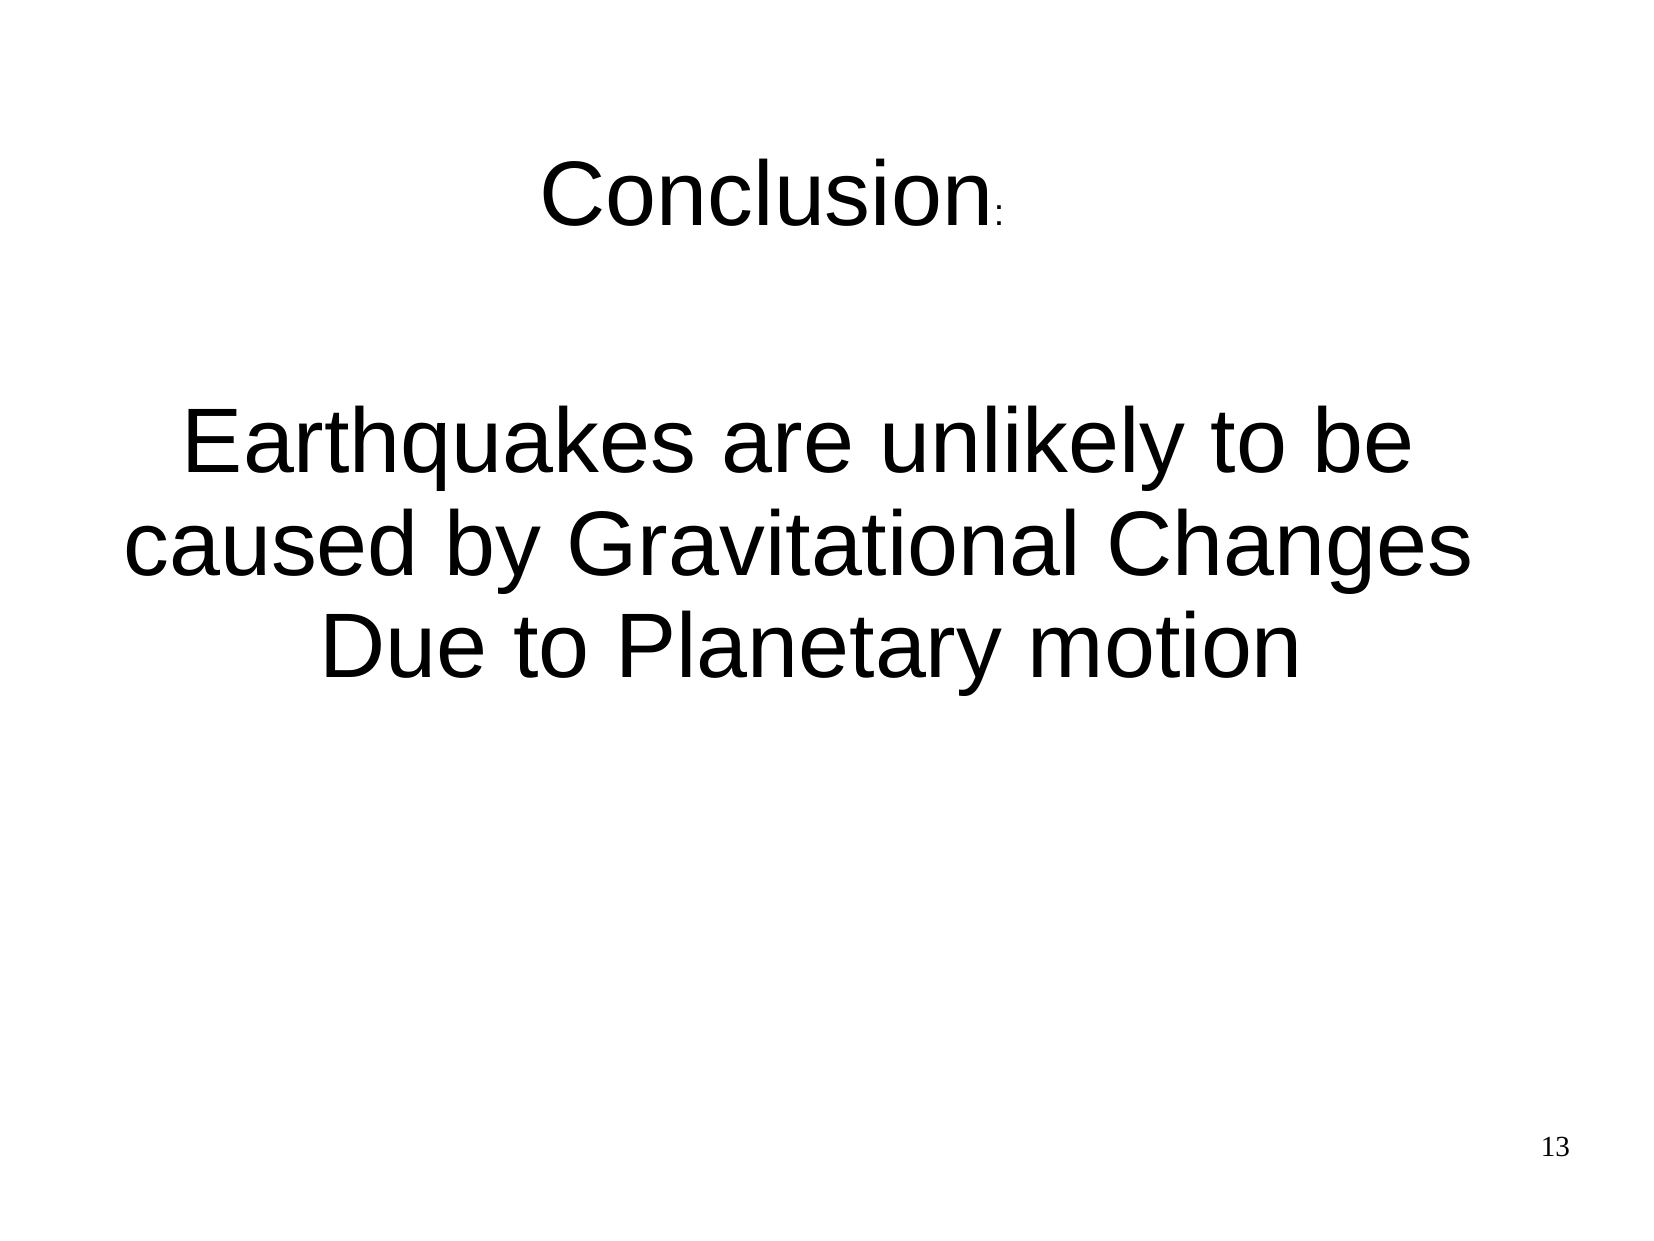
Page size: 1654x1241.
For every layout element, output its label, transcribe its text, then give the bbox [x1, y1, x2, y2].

text_box Conclusion: [525, 135, 1051, 286]
text_box Earthquakes are unlikely to be caused by Gravitational Changes Due to Planetary motion [19, 382, 1606, 706]
